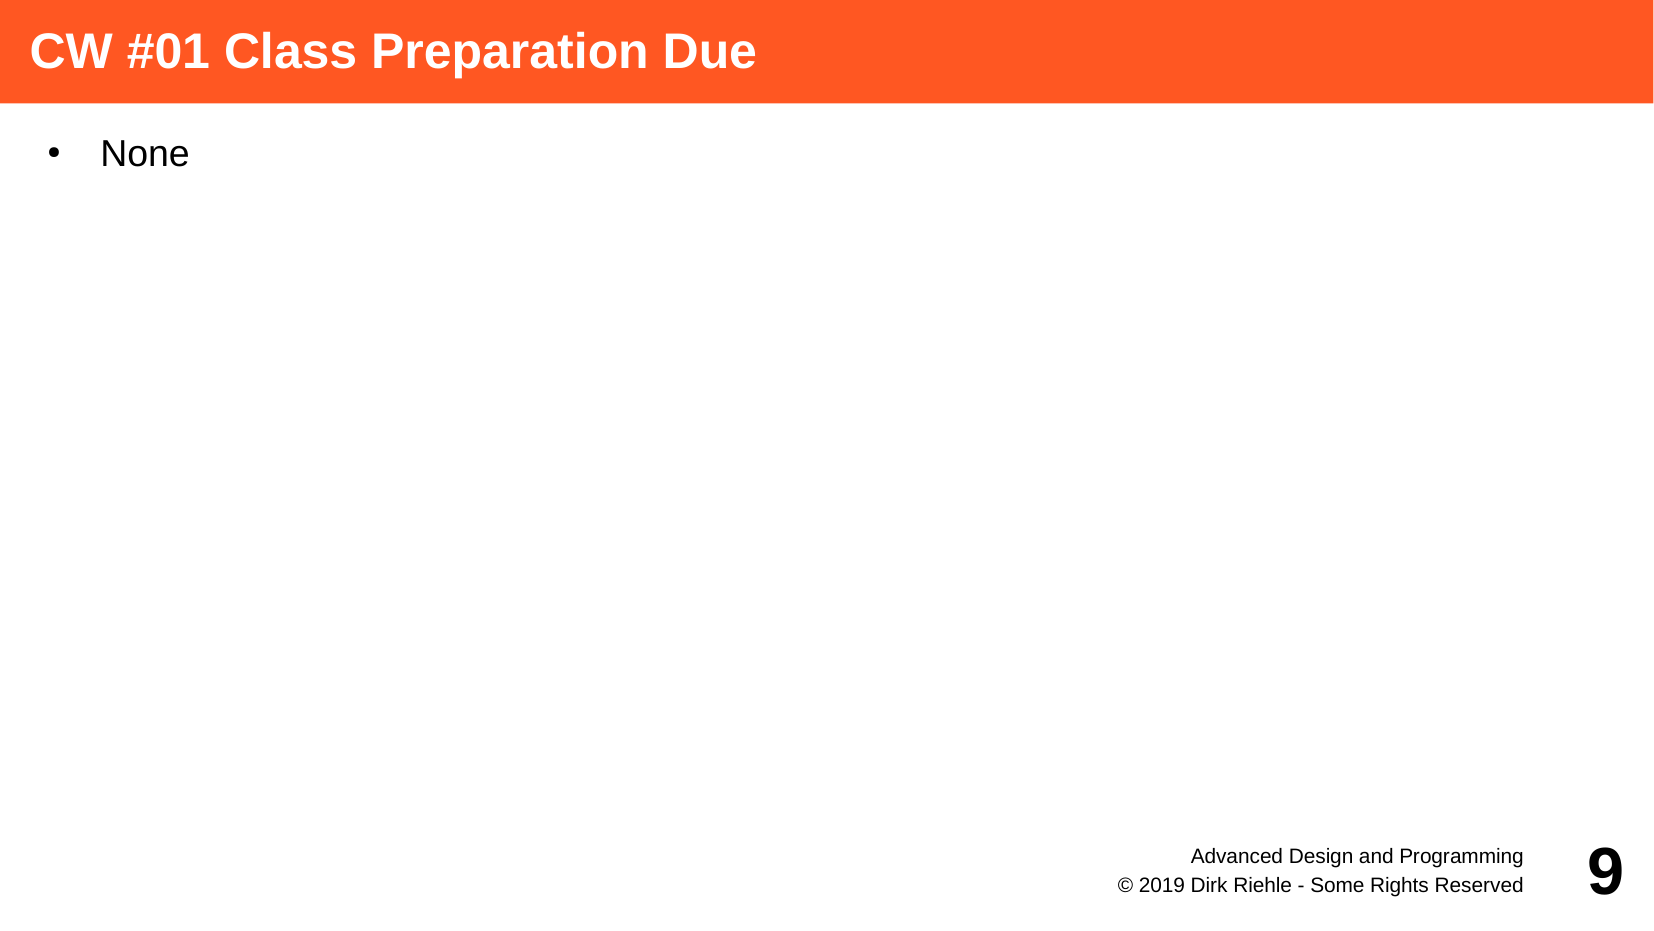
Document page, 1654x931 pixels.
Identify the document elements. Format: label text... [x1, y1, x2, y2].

title CW #01 Class Preparation Due [0, 0, 1654, 104]
list None [29, 132, 1625, 813]
